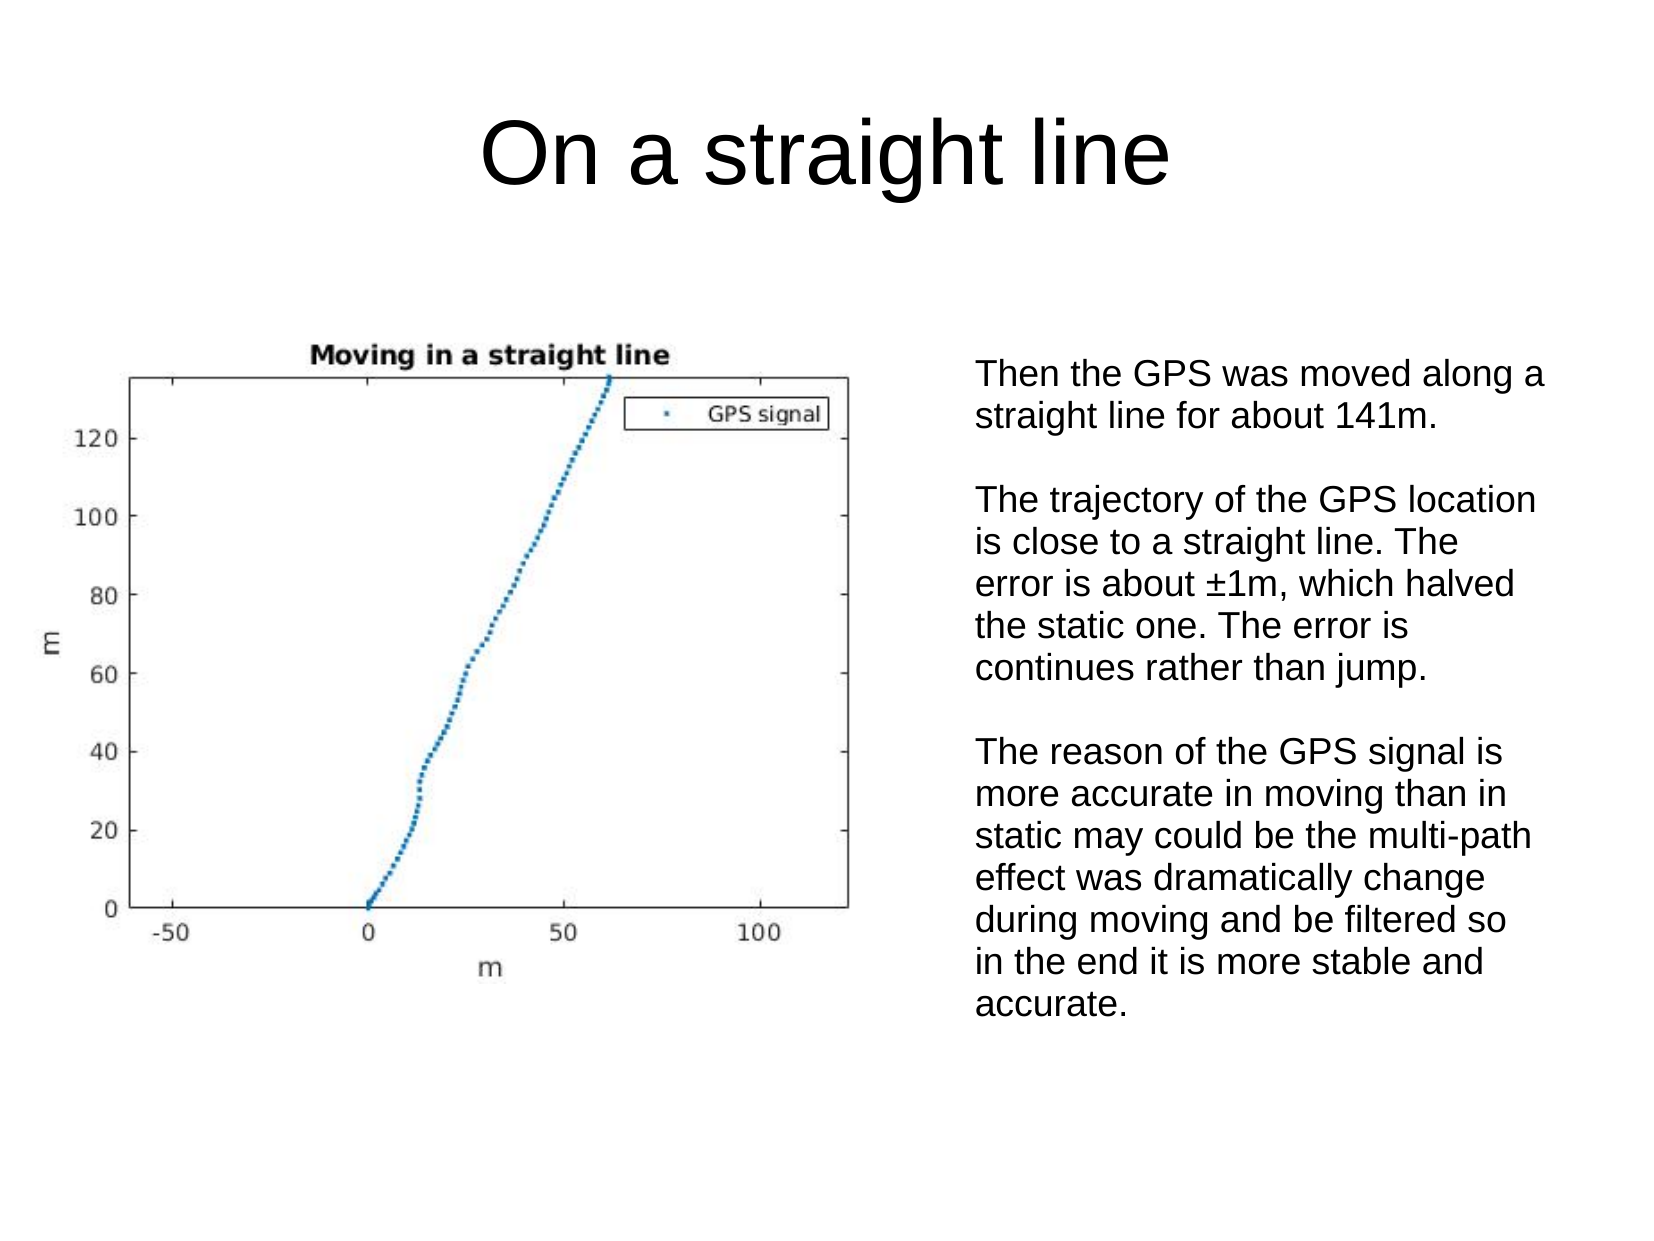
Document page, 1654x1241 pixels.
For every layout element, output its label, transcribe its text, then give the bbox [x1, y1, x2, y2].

text_box Then the GPS was moved along a straight line for about 141m. The trajectory of the GPS location is close to a straight line. The error is about ±1m, which halved the static one. The error is continues rather than jump. The reason of the GPS signal is more accurate in moving than in static may could be the multi-path effect was dramatically change during moving and be filtered so in the end it is more stable and accurate. [960, 345, 1561, 1032]
title On a straight line [82, 49, 1571, 257]
picture [0, 329, 1021, 984]
